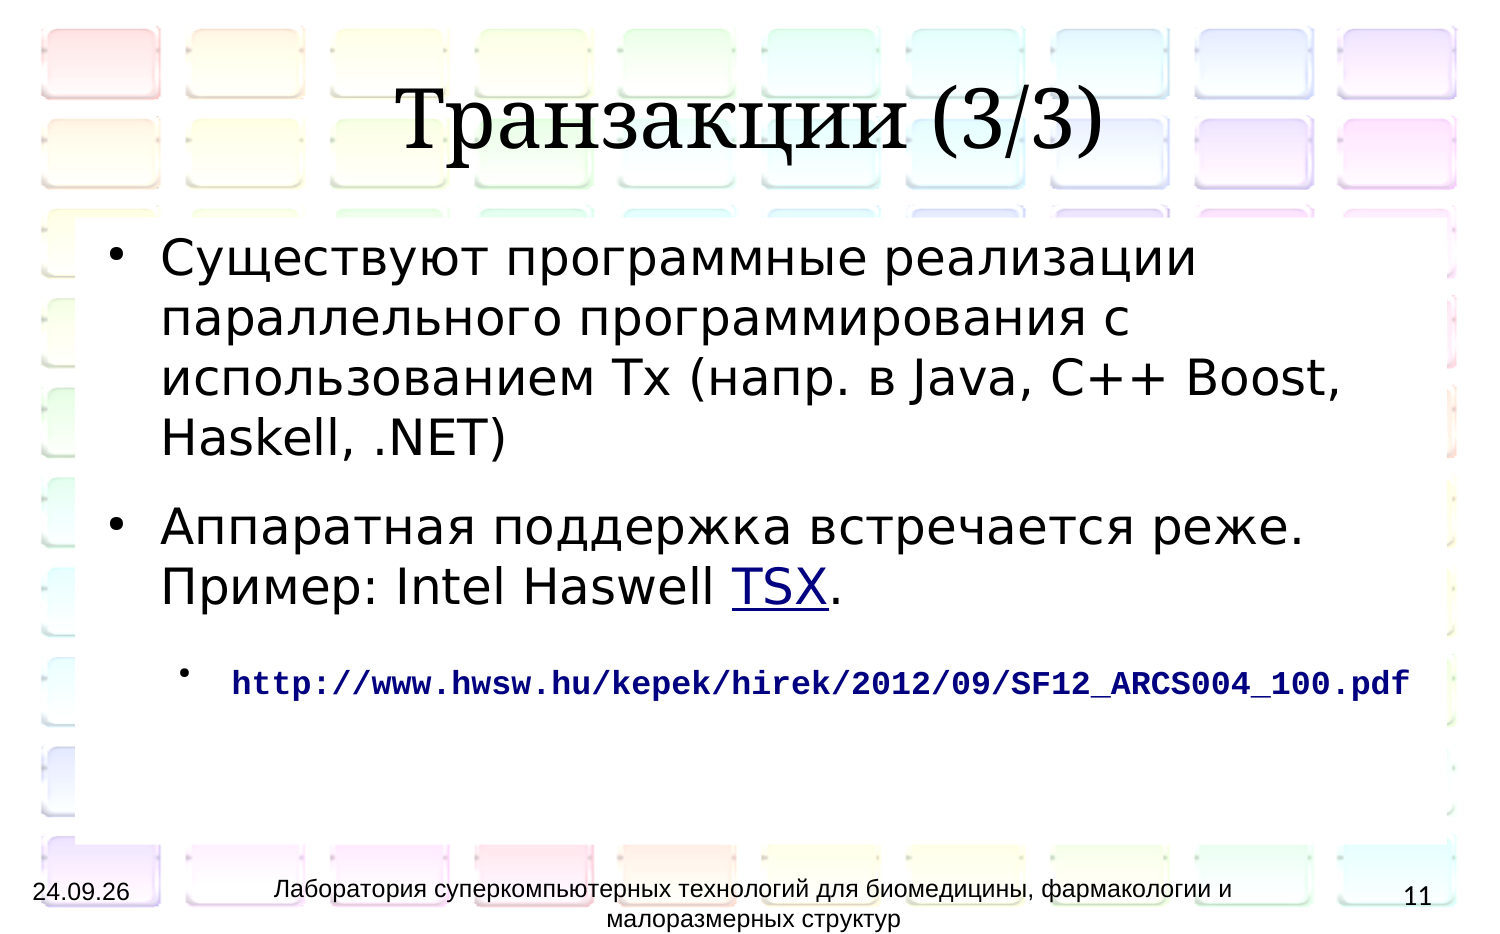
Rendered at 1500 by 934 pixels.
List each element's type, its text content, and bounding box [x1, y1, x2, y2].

picture [0, 0, 1500, 934]
text_box 12.11.12 [17, 868, 184, 918]
title Транзакции (3/3) [75, 37, 1426, 193]
list Существуют программные реализации параллельного программирования с использованием Tx (напр. в Java, С++ Boost, Haskell, .NET) Аппаратная поддержка встречается реже. Пример: Intel Haswell TSX. http://www.hwsw.hu/kepek/hirek/2012/09/SF12_ARCS004_100.pdf [75, 217, 1447, 845]
text_box Лаборатория суперкомпьютерных технологий для биомедицины, фармакологии и малоразмерных структур [171, 864, 1338, 915]
text_box <number> [1387, 868, 1473, 918]
